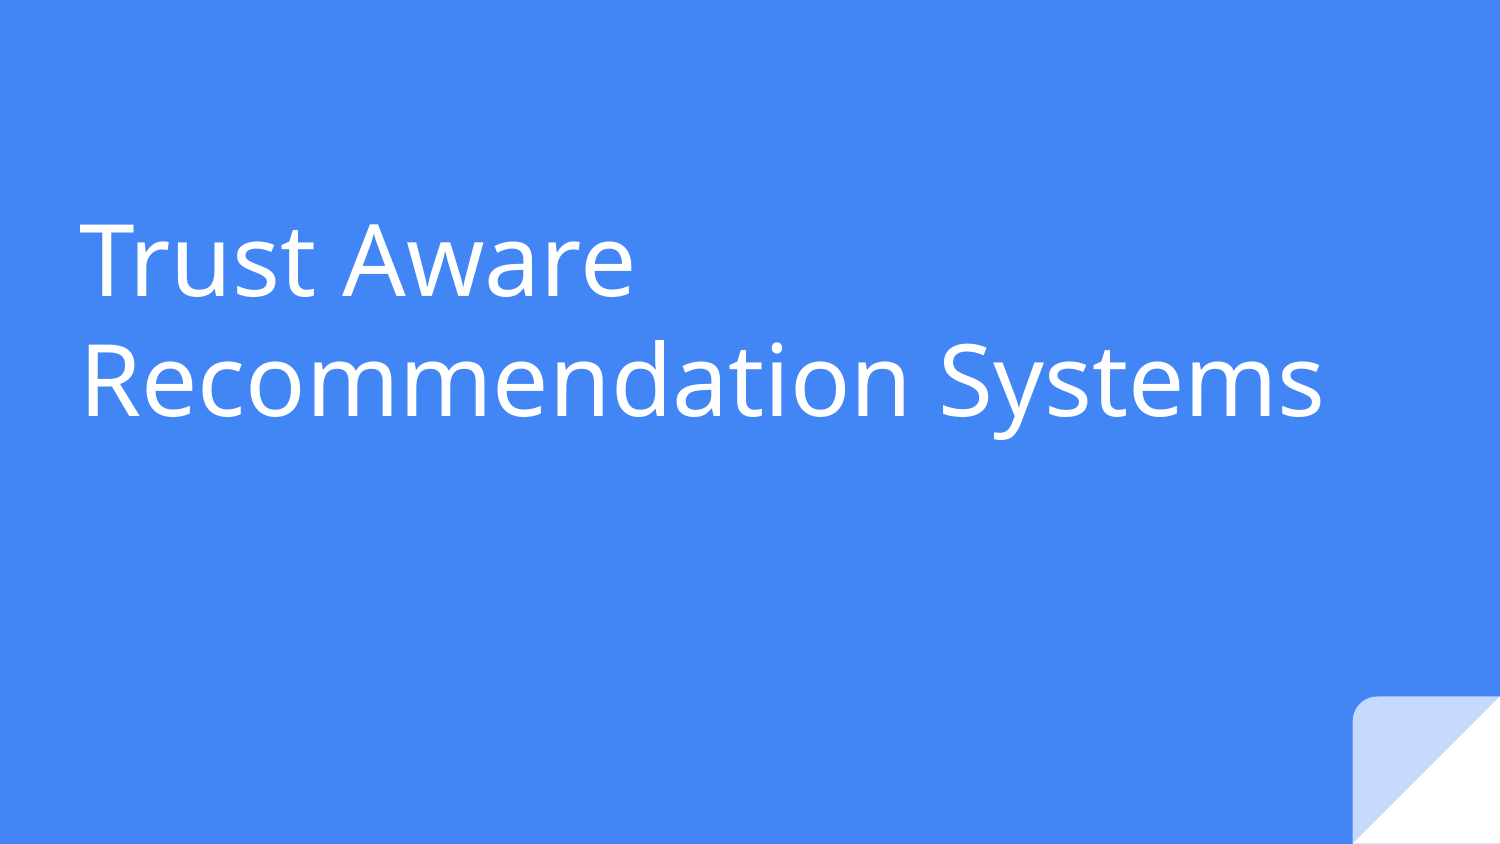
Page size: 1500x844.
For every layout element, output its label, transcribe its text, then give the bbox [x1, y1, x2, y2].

title Trust Aware Recommendation Systems [64, 298, 1413, 452]
